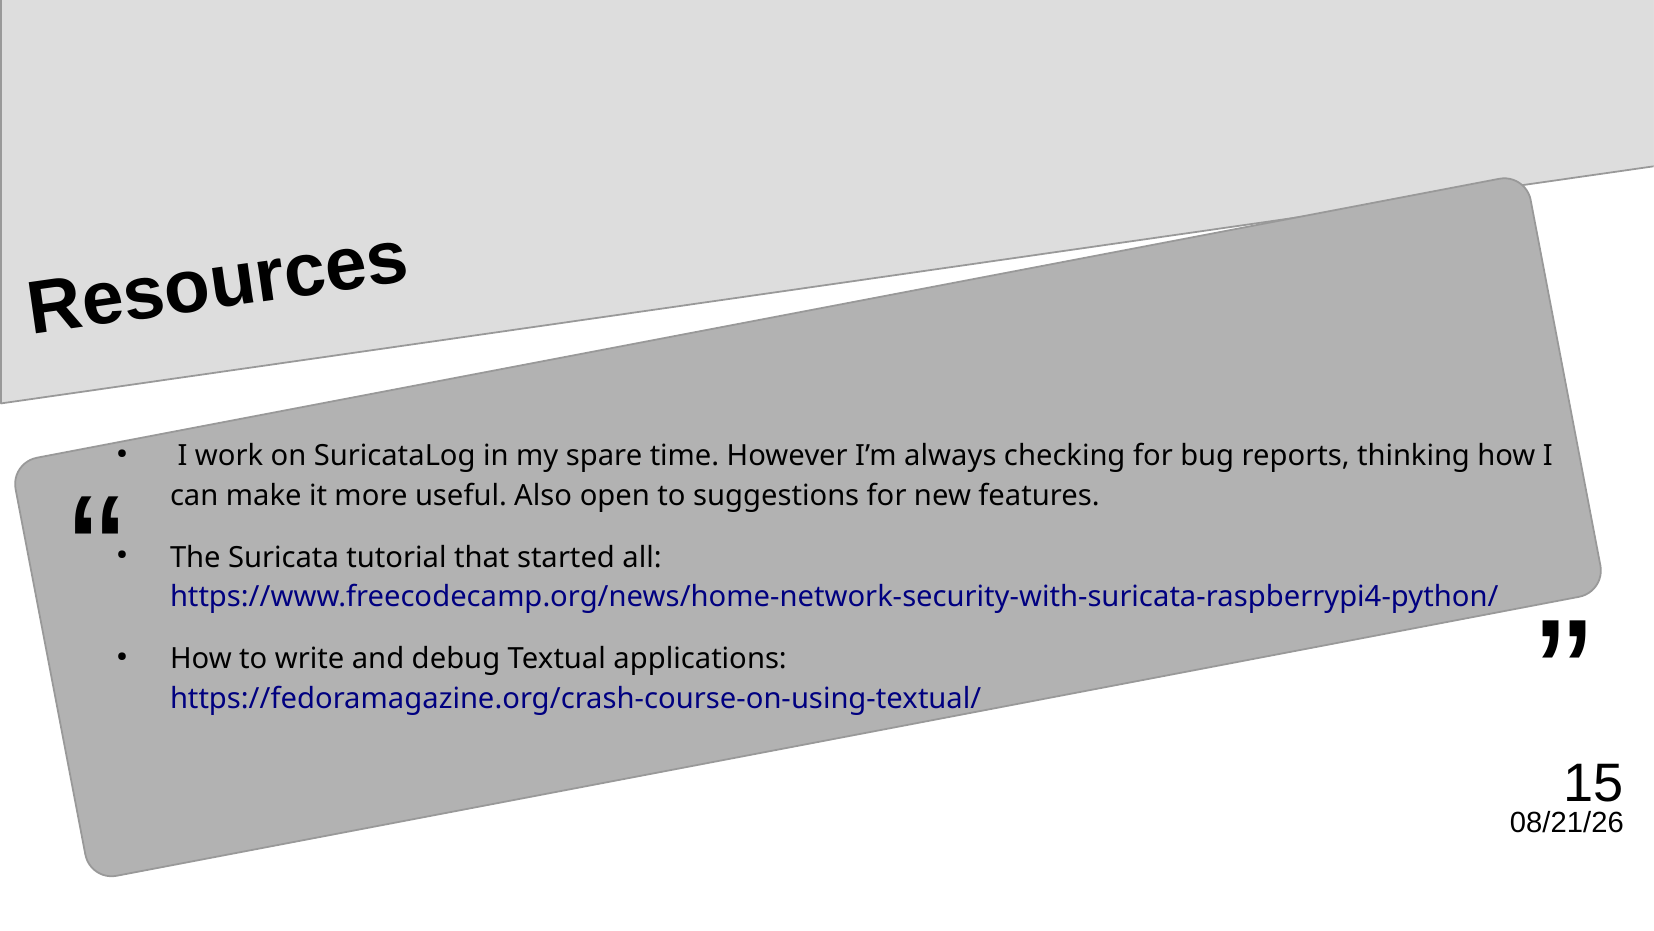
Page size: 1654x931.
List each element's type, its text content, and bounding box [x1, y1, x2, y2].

list I work on SuricataLog in my spare time. However I’m always checking for bug reports, thinking how I can make it more useful. Also open to suggestions for new features. The Suricata tutorial that started all: https://www.freecodecamp.org/news/home-network-security-with-suricata-raspberrypi4-python/ How to write and debug Textual applications: https://fedoramagazine.org/crash-course-on-using-textual/ [99, 434, 1555, 789]
title Resources [16, 21, 1501, 387]
